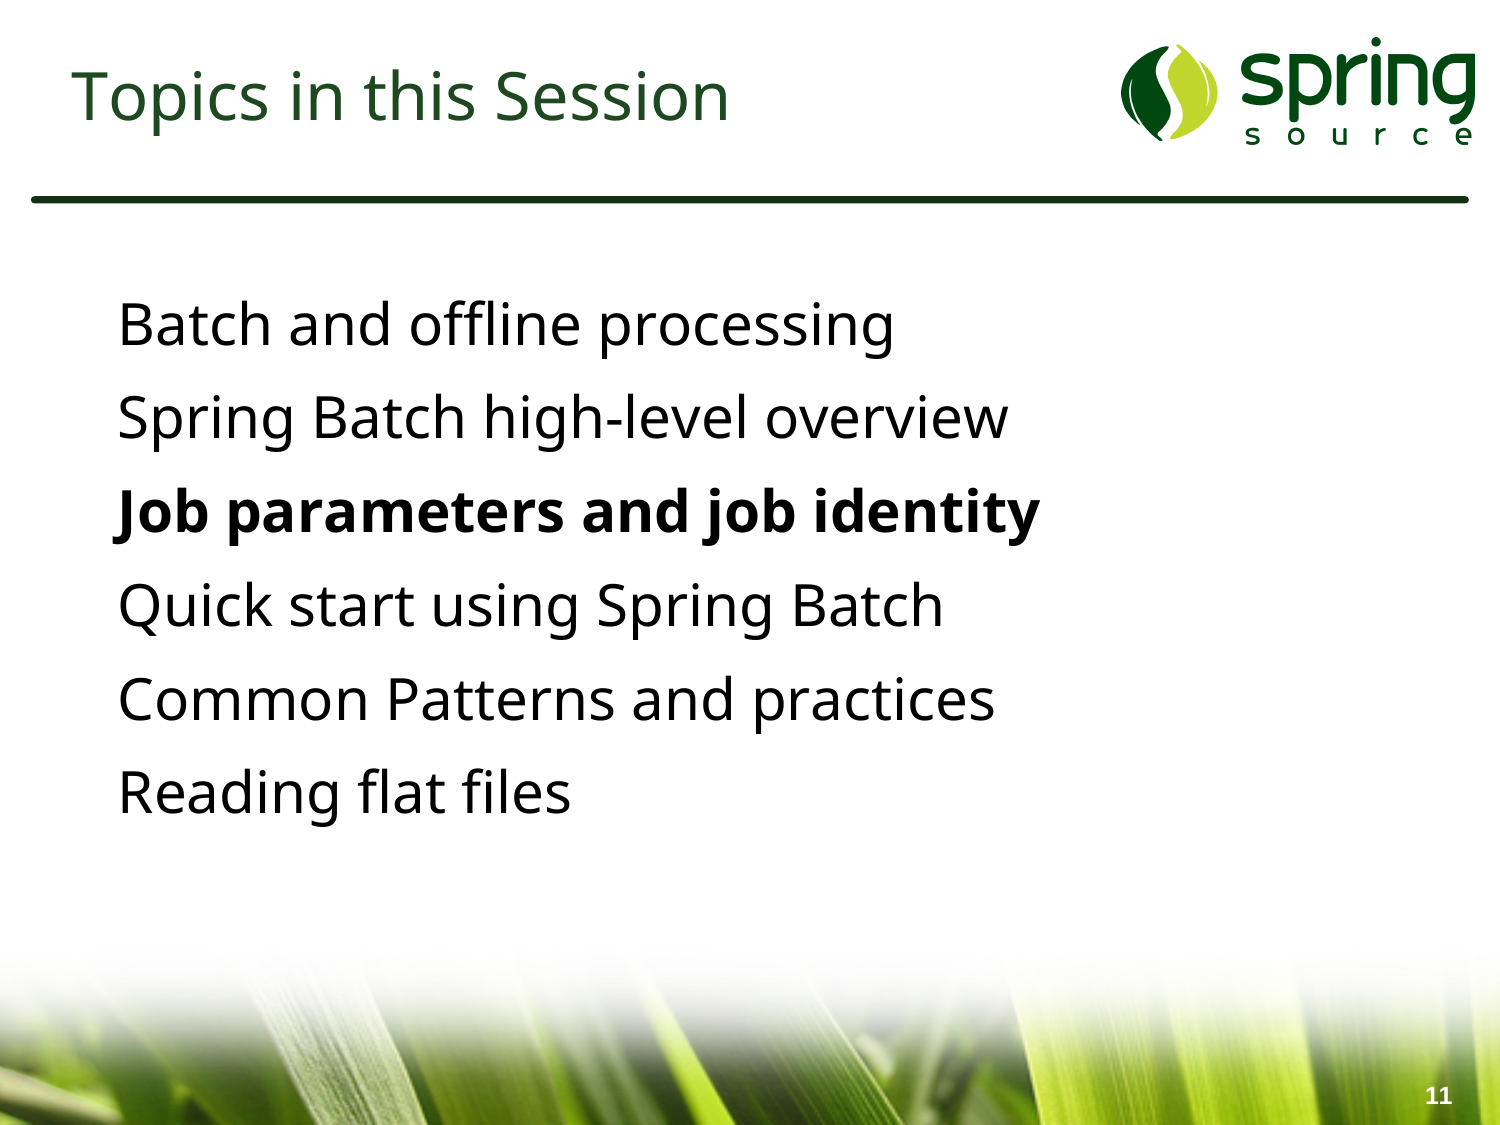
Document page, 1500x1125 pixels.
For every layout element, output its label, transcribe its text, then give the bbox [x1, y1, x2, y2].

title Topics in this Session [56, 13, 1089, 176]
picture [1121, 37, 1475, 145]
list Batch and offline processing Spring Batch high-level overview Job parameters and job identity Quick start using Spring Batch Common Patterns and practices Reading flat files [103, 275, 1394, 938]
picture [0, 944, 1500, 1125]
